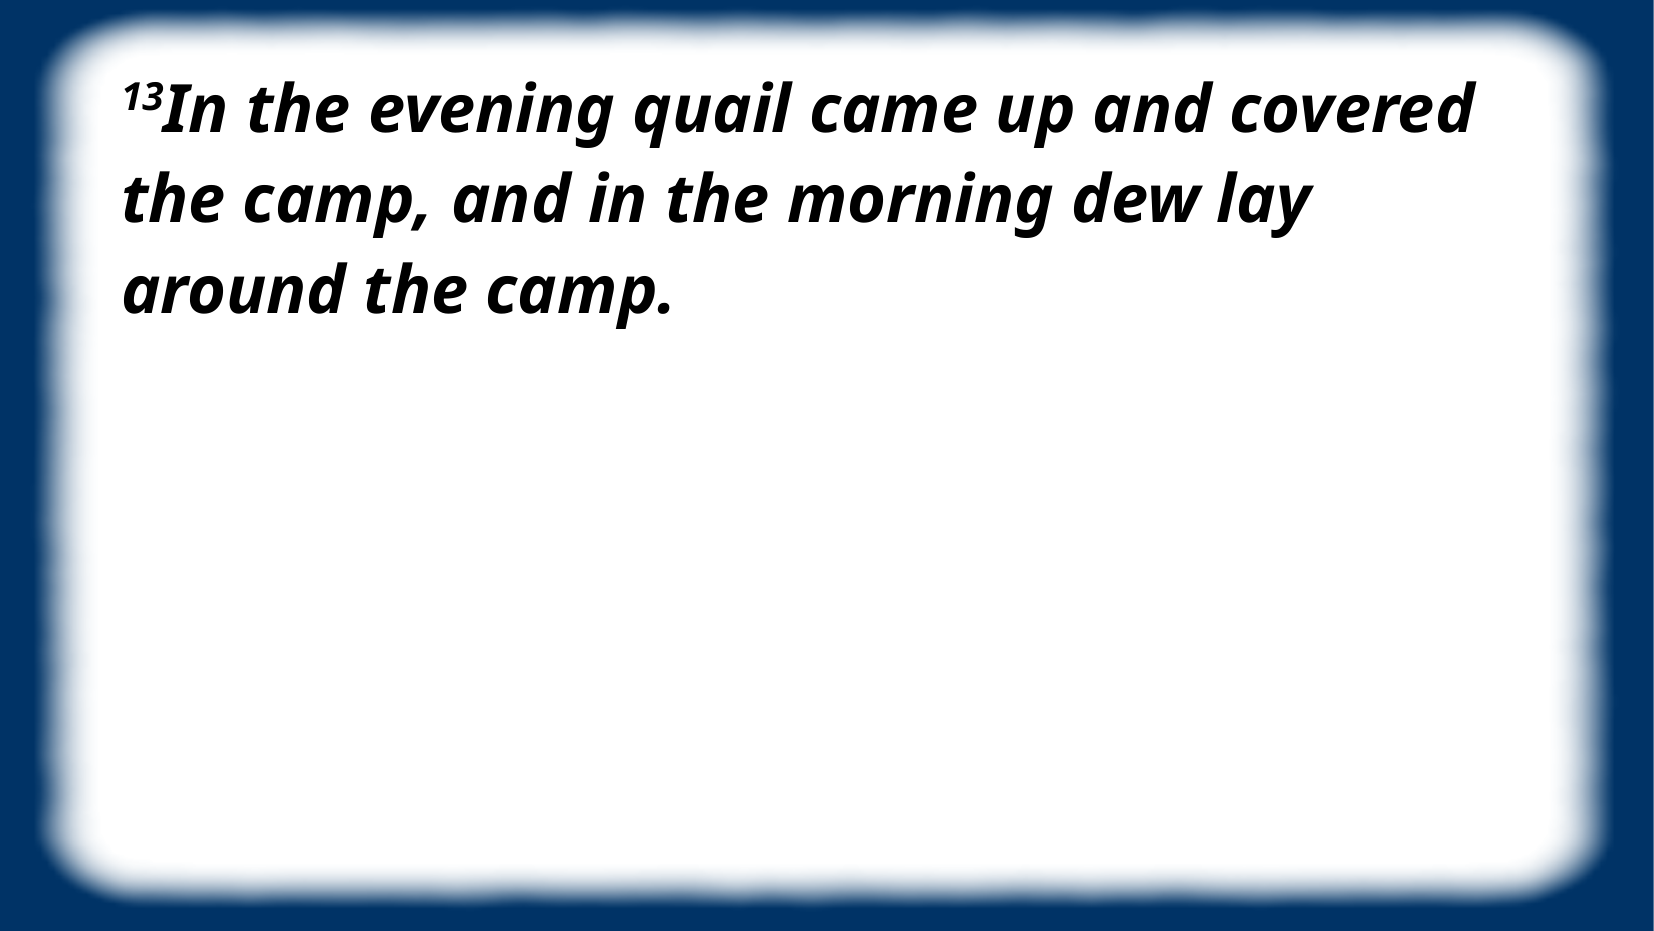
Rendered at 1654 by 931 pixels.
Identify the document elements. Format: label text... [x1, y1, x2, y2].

text_box 13In the evening quail came up and covered the camp, and in the morning dew lay around the camp. [106, 53, 1547, 335]
picture [0, 0, 1654, 931]
